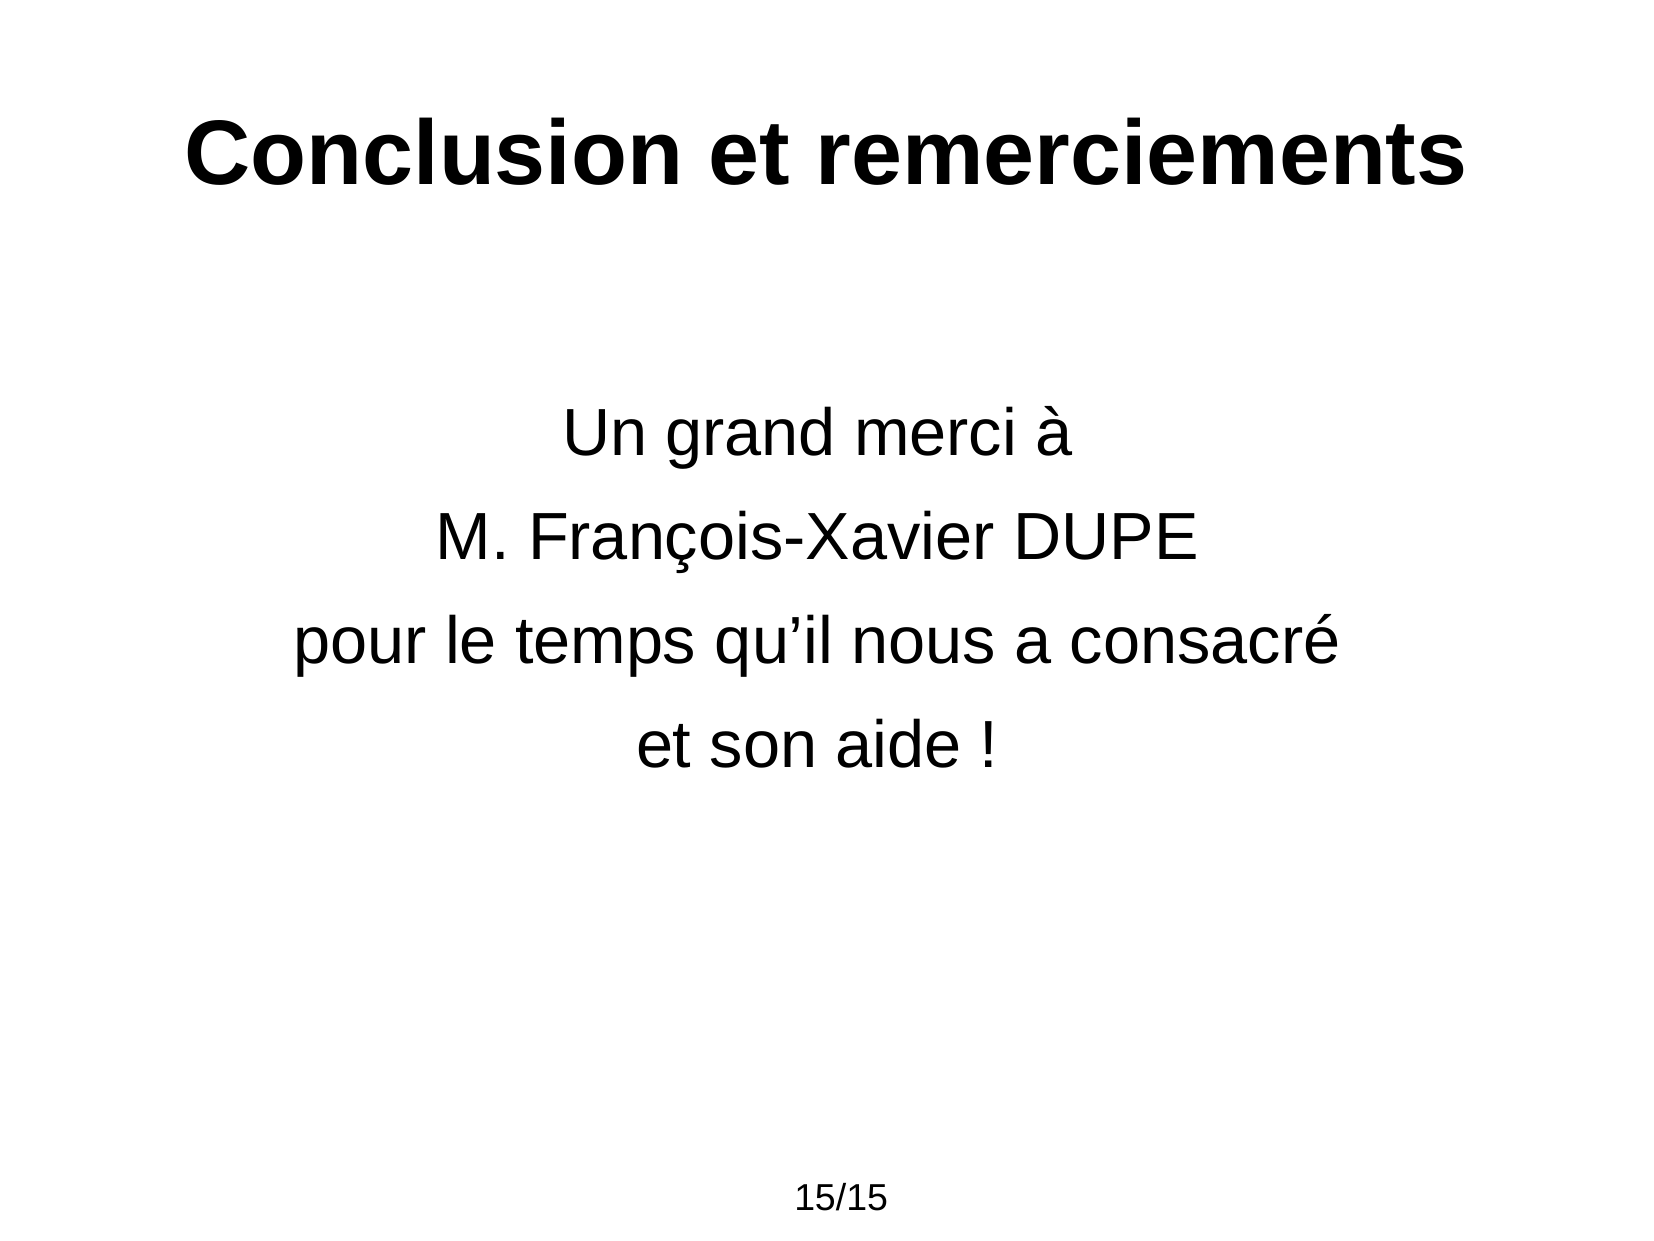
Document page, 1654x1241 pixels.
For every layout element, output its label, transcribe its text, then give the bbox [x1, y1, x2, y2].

list Un grand merci à M. François-Xavier DUPE pour le temps qu’il nous a consacré et son aide ! [82, 290, 1571, 1010]
title Conclusion et remerciements [82, 49, 1571, 257]
text_box 15/15 [779, 1169, 903, 1227]
